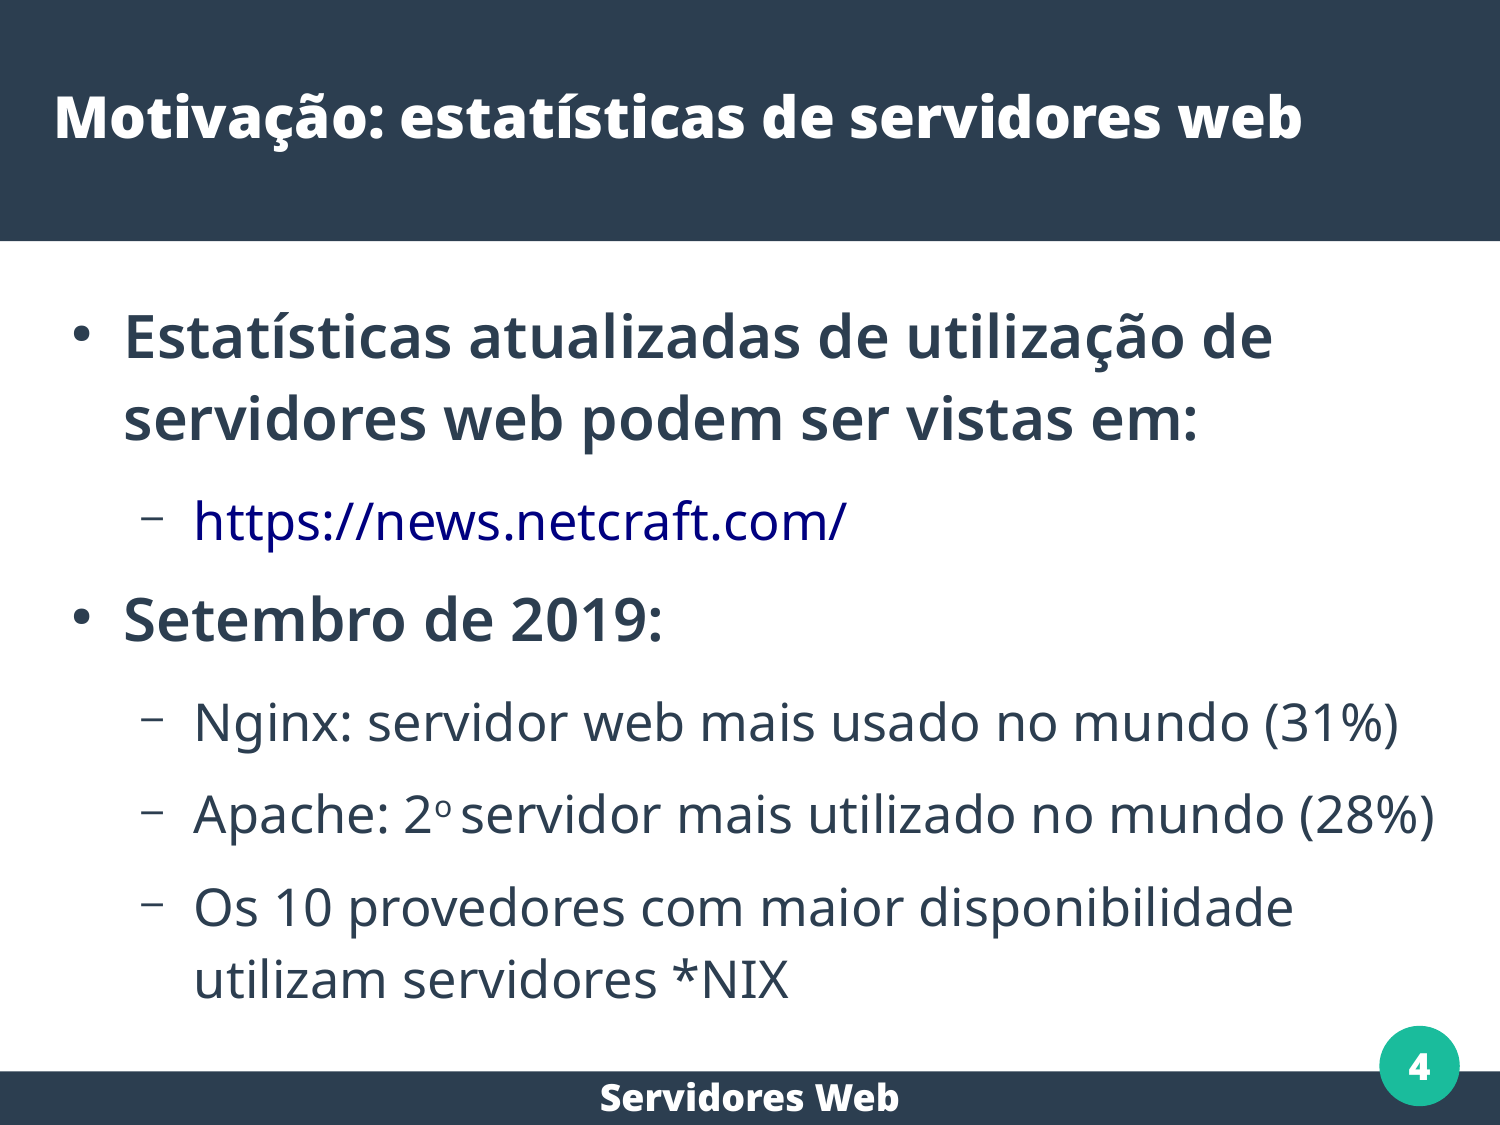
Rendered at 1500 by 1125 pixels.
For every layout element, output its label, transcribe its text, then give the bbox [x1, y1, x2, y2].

list Estatísticas atualizadas de utilização de servidores web podem ser vistas em: https://news.netcraft.com/ Setembro de 2019: Nginx: servidor web mais usado no mundo (31%) Apache: 2o servidor mais utilizado no mundo (28%) Os 10 provedores com maior disponibilidade utilizam servidores *NIX [53, 294, 1447, 1045]
title Motivação: estatísticas de servidores web [53, 44, 1447, 188]
